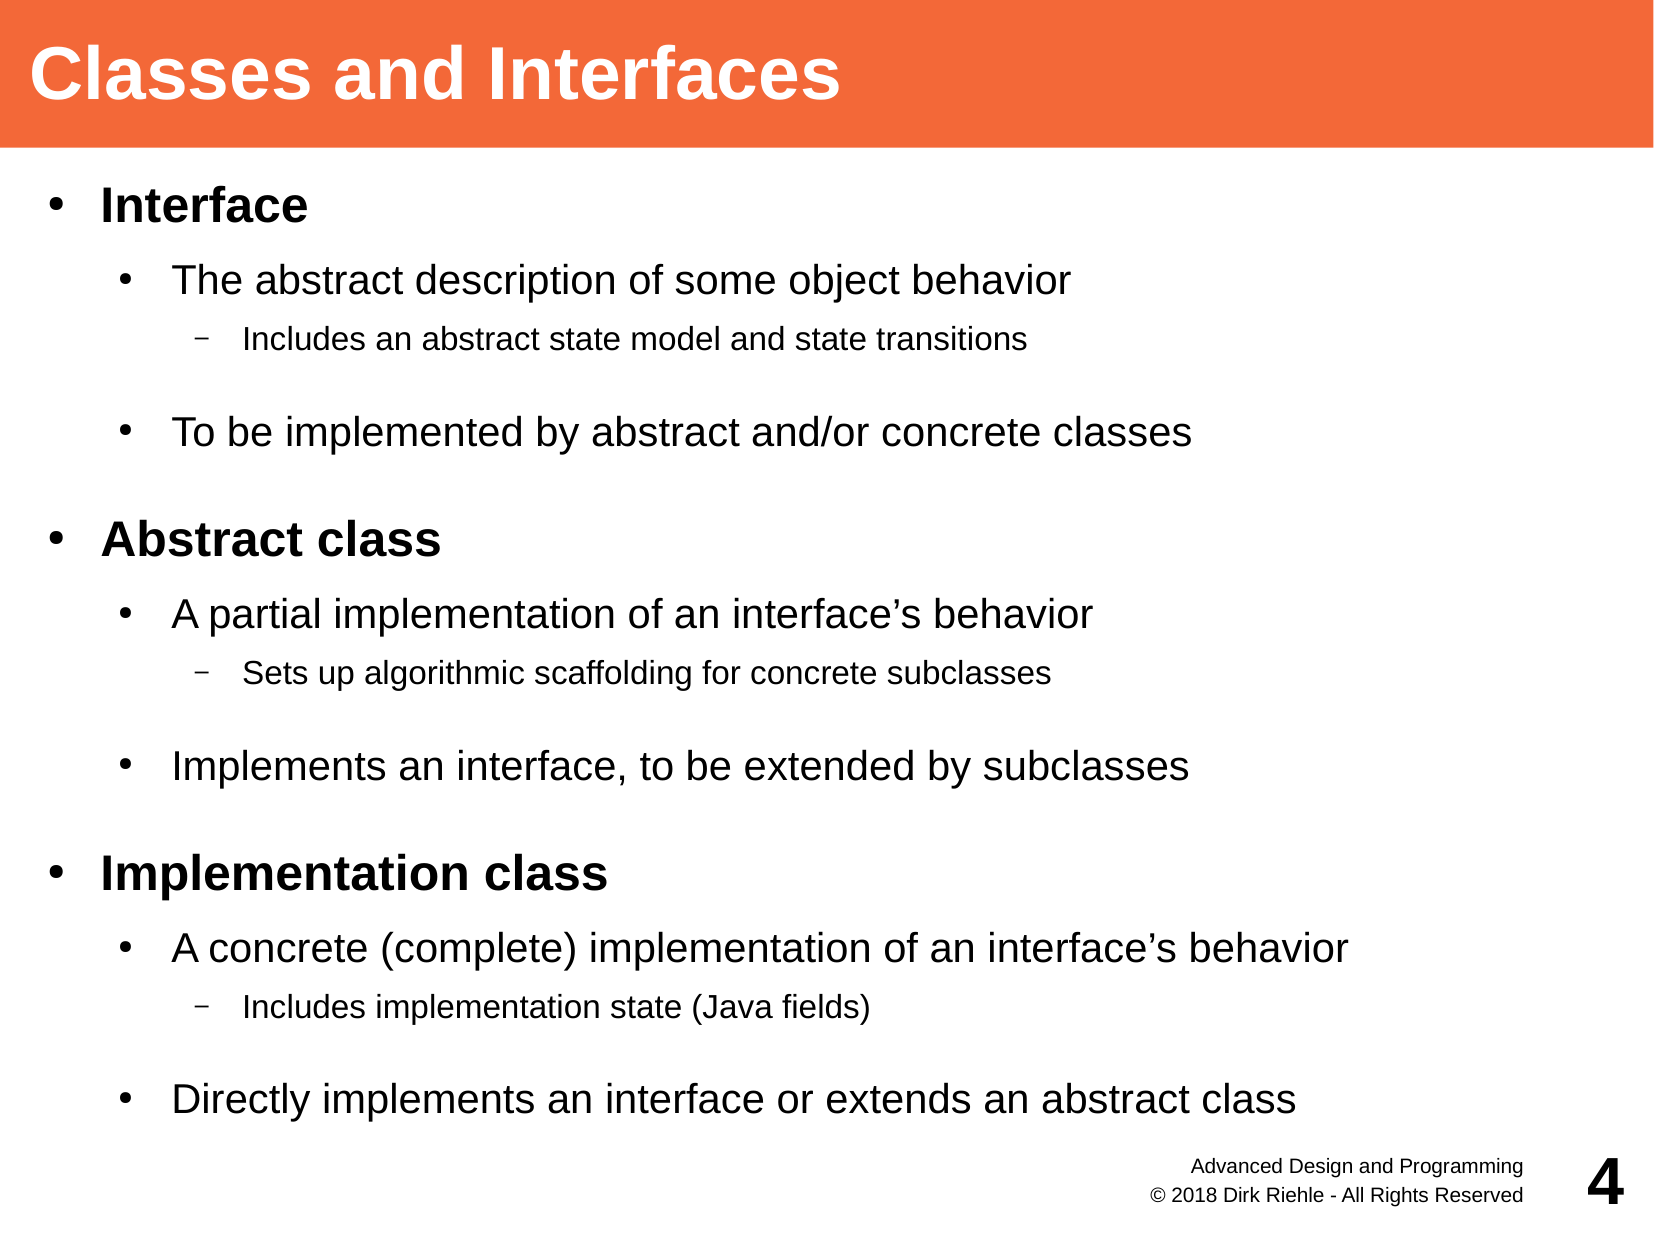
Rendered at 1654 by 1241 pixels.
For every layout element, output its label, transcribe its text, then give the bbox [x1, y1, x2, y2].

list Interface The abstract description of some object behavior Includes an abstract state model and state transitions To be implemented by abstract and/or concrete classes Abstract class A partial implementation of an interface’s behavior Sets up algorithmic scaffolding for concrete subclasses Implements an interface, to be extended by subclasses Implementation class A concrete (complete) implementation of an interface’s behavior Includes implementation state (Java fields) Directly implements an interface or extends an abstract class [29, 177, 1625, 1063]
title Classes and Interfaces [0, 0, 1654, 148]
